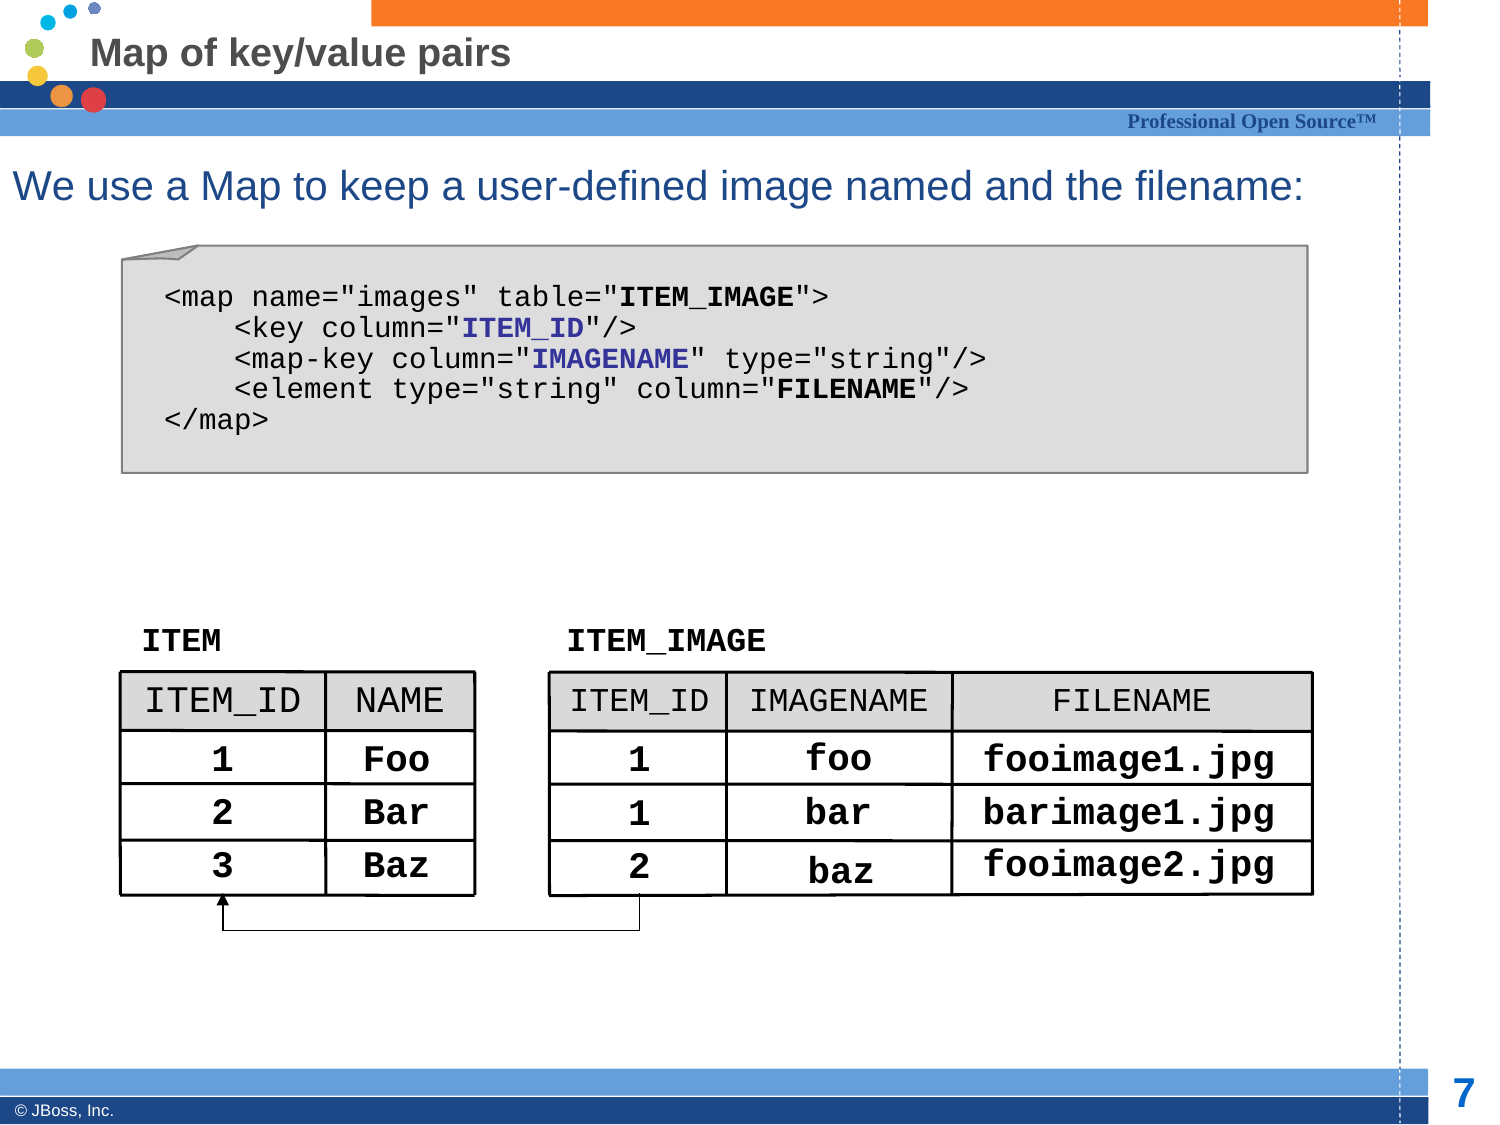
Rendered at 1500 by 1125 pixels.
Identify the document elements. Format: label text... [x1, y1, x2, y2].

text_box [121, 245, 1308, 473]
text_box 1 [551, 734, 725, 787]
text_box 2 [120, 786, 326, 839]
text_box <map name="images" table="ITEM_IMAGE"> <key column="ITEM_ID"/> <map-key column="IMAGENAME" type="string"/> <element type="string" column="FILENAME"/> </map> [149, 253, 1283, 445]
text_box ITEM_ID [551, 677, 725, 726]
text_box ITEM [122, 617, 241, 667]
text_box 3 [120, 839, 326, 893]
text_box IMAGENAME [728, 676, 950, 726]
text_box ITEM_IMAGE [524, 617, 808, 666]
text_box fooimage2.jpg [949, 838, 1309, 892]
title Map of key/value pairs [75, 20, 1351, 84]
text_box baz [730, 845, 953, 899]
text_box 1 [120, 733, 326, 786]
text_box foo [727, 732, 950, 786]
text_box 1 [551, 787, 725, 840]
text_box barimage1.jpg [950, 786, 1309, 838]
text_box Baz [326, 839, 467, 893]
text_box fooimage1.jpg [950, 734, 1309, 786]
text_box Foo [326, 733, 467, 787]
text_box Bar [326, 787, 467, 839]
text_box FILENAME [954, 677, 1310, 726]
text_box 2 [551, 840, 725, 894]
text_box NAME [328, 674, 473, 728]
text_box ITEM_ID [122, 674, 324, 728]
text_box bar [727, 786, 950, 840]
list We use a Map to keep a user-defined image named and the filename: [12, 162, 1388, 1063]
